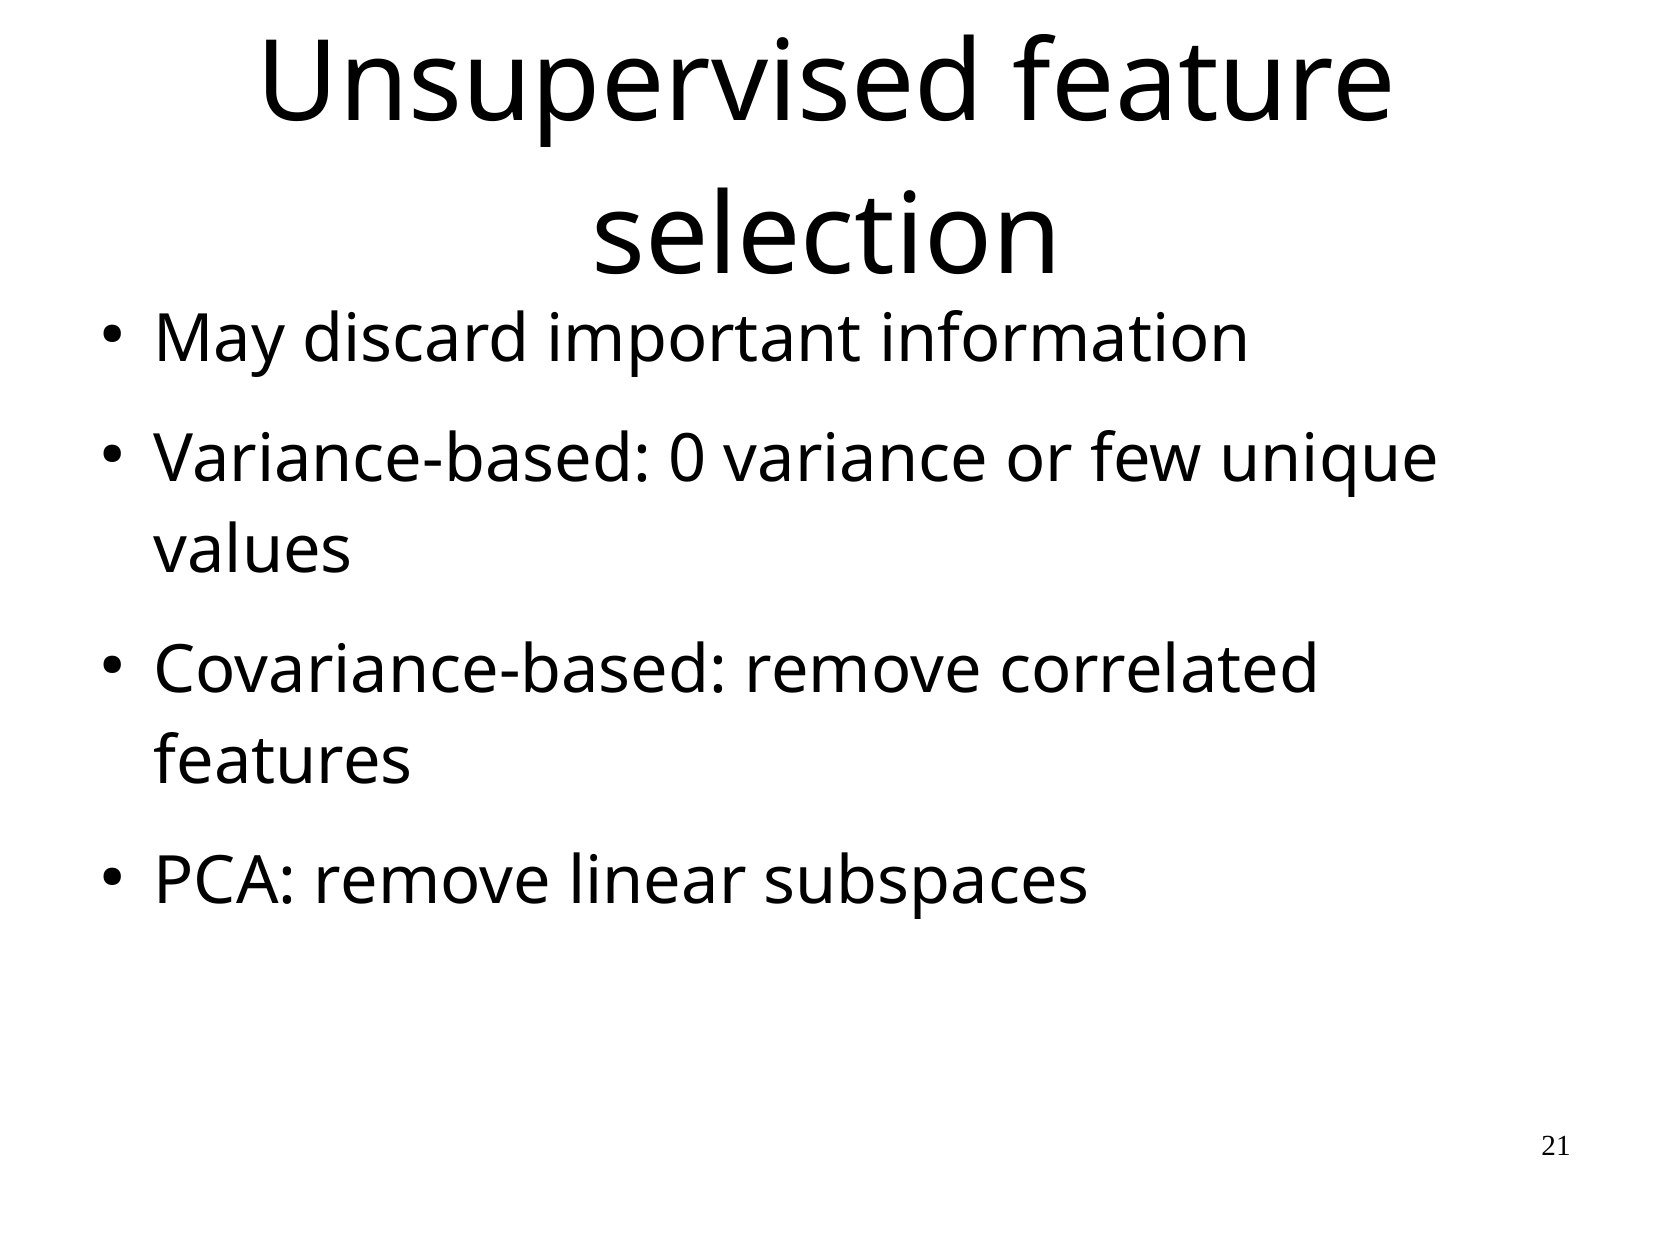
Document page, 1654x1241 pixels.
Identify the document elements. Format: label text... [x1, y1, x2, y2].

list May discard important information Variance-based: 0 variance or few unique values Covariance-based: remove correlated features PCA: remove linear subspaces [82, 290, 1571, 1010]
title Unsupervised feature selection [82, 49, 1571, 257]
